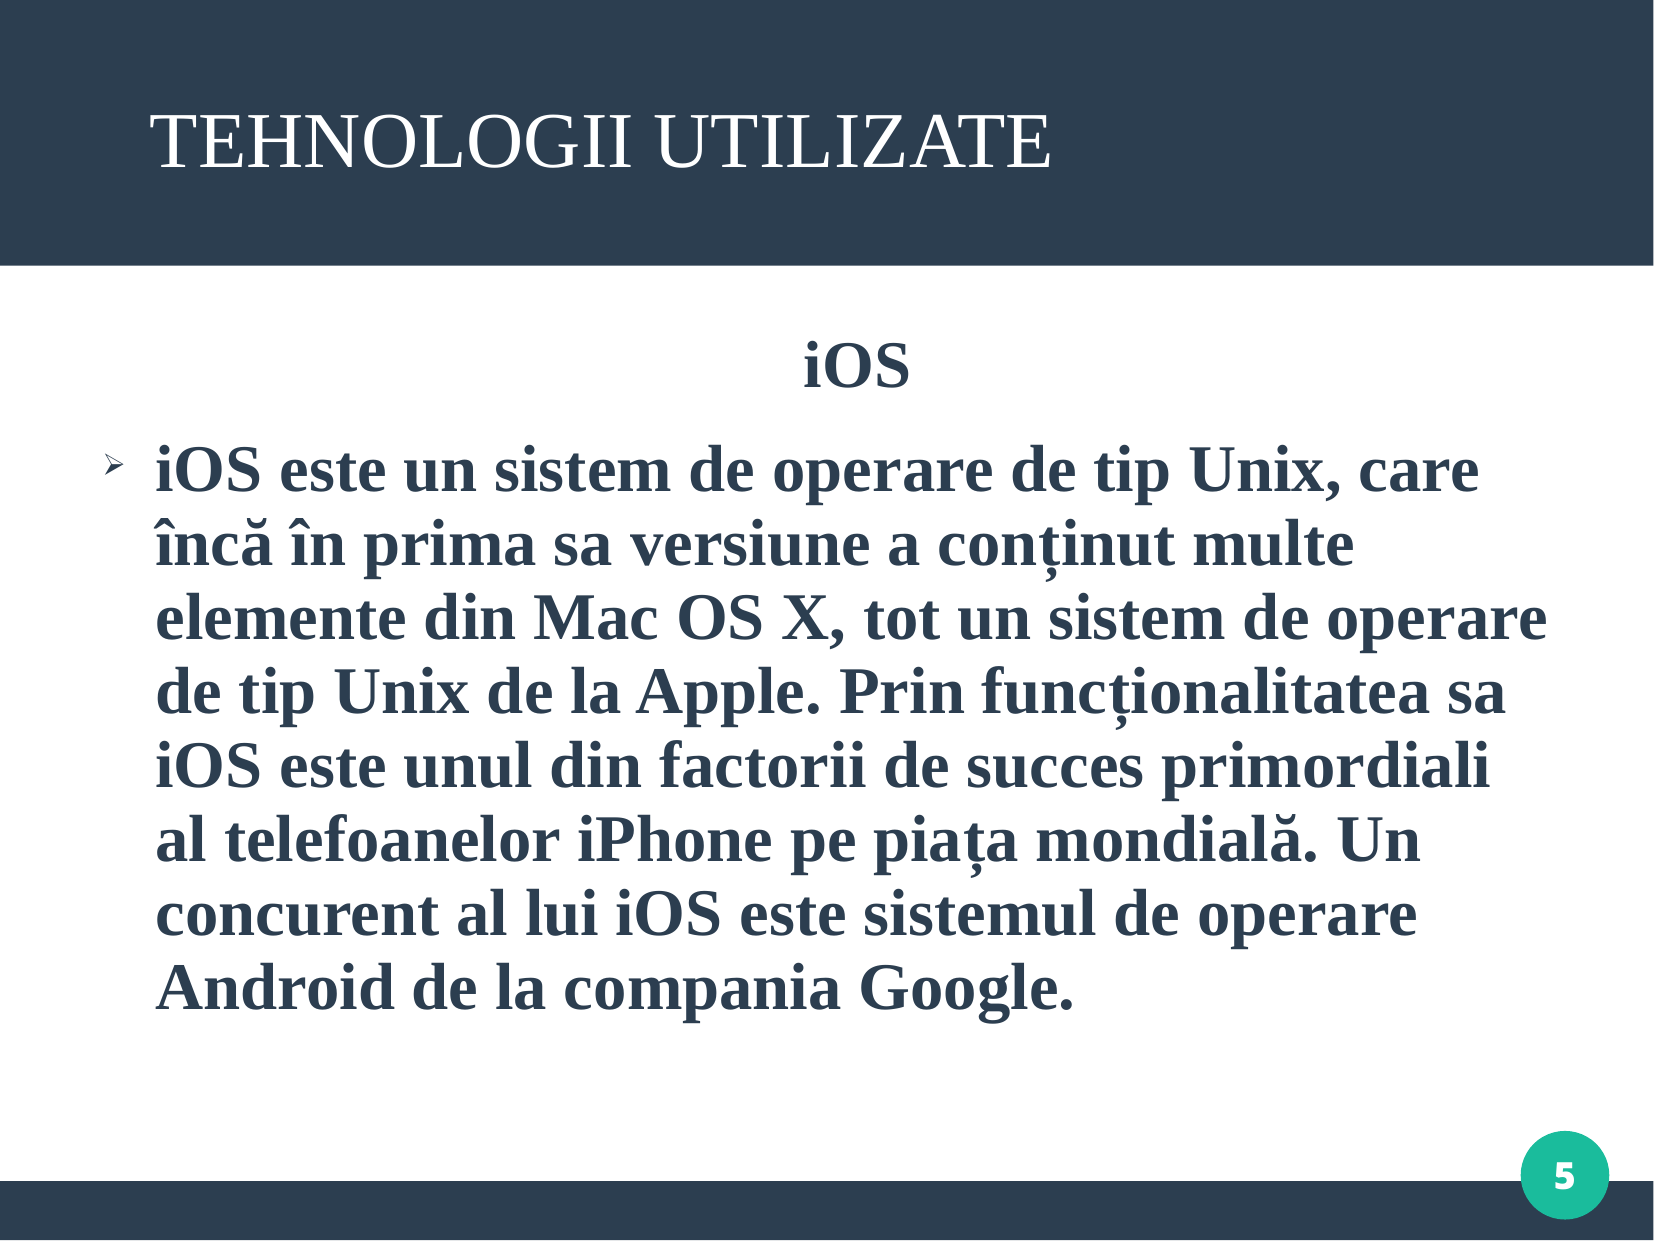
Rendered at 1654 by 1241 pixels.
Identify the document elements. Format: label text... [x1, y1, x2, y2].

list iOS iOS este un sistem de operare de tip Unix, care încă în prima sa versiune a conținut multe elemente din Mac OS X, tot un sistem de operare de tip Unix de la Apple. Prin funcționalitatea sa iOS este unul din factorii de succes primordiali al telefoanelor iPhone pe piața mondială. Un concurent al lui iOS este sistemul de operare Android de la compania Google. [84, 328, 1561, 1156]
text_box Tehnologii utilizate [135, 90, 1366, 193]
